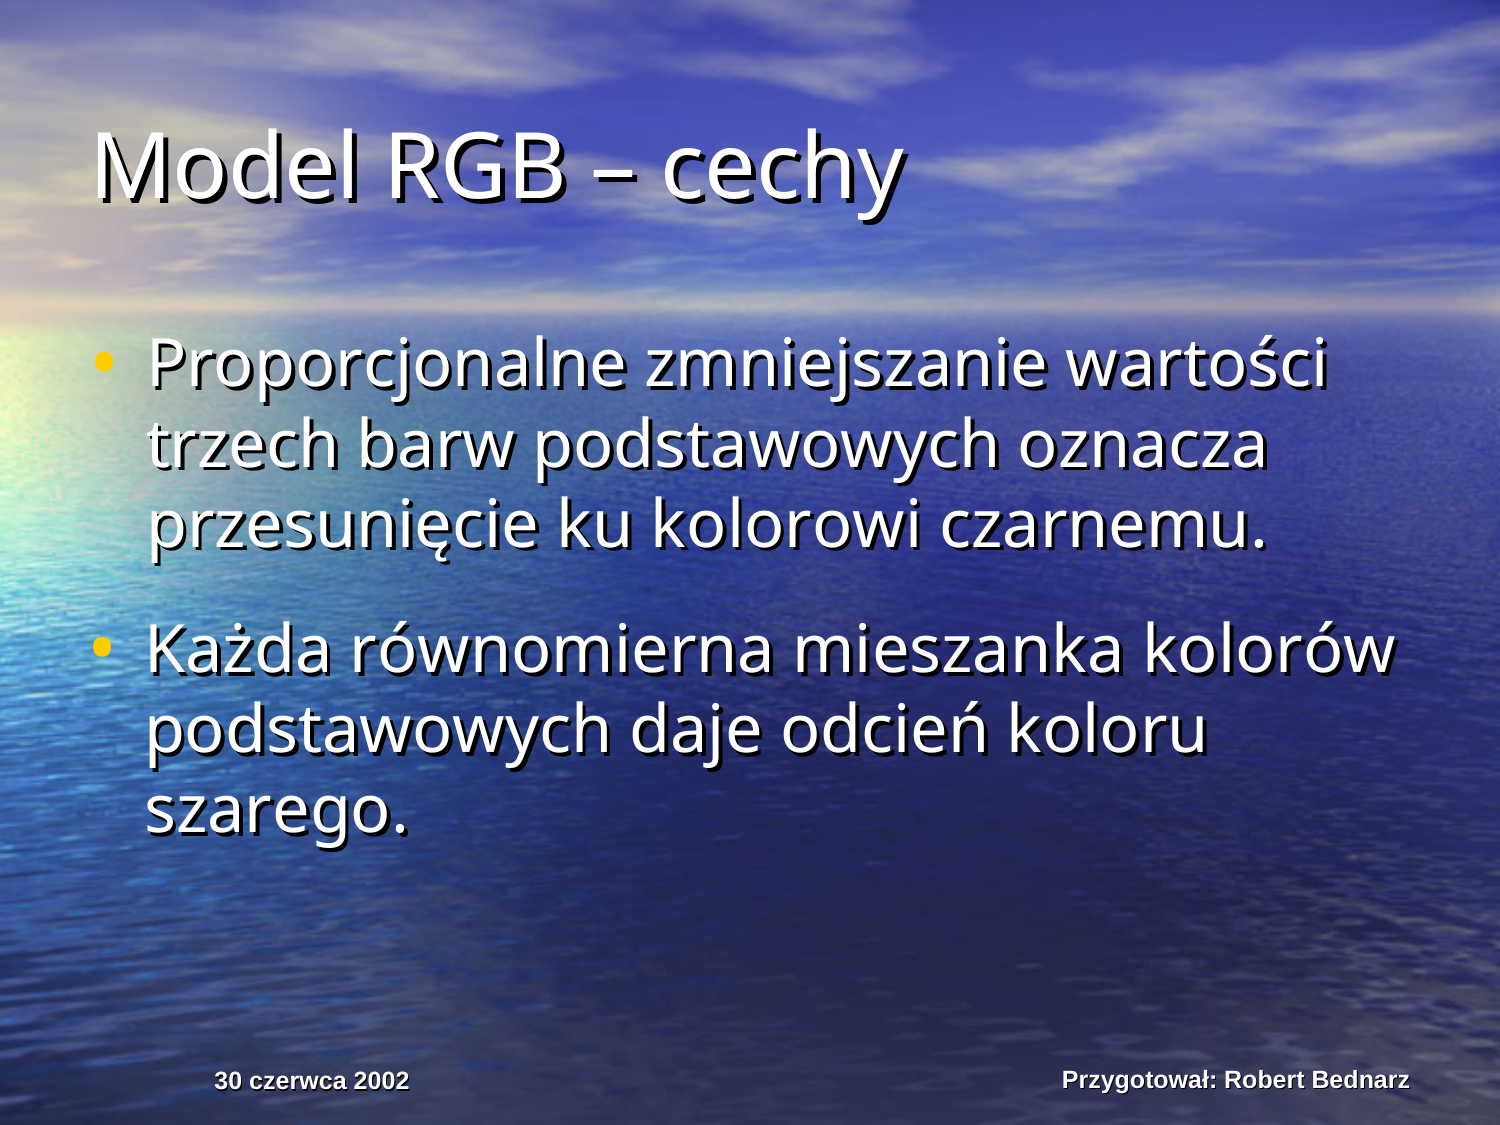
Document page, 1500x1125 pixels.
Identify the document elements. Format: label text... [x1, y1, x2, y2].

list Proporcjonalne zmniejszanie wartości trzech barw podstawowych oznacza przesunięcie ku kolorowi czarnemu. [75, 312, 1426, 587]
picture [0, 0, 1500, 1125]
title Model RGB – cechy [75, 47, 1426, 276]
text_box Każda równomierna mieszanka kolorów podstawowych daje odcień koloru szarego. [73, 597, 1424, 872]
